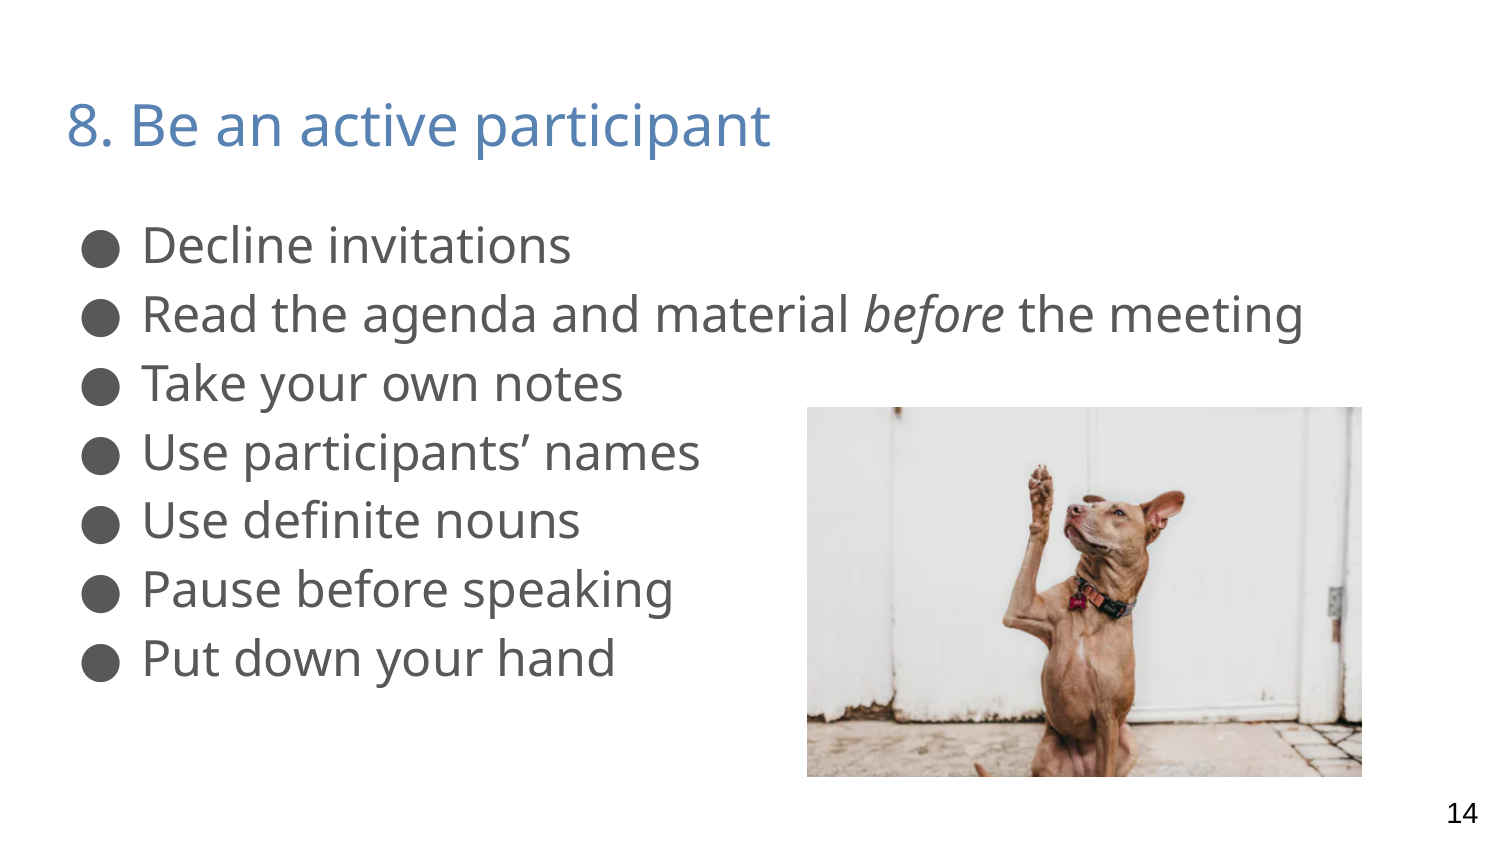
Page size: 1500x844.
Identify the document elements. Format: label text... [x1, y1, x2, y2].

list Decline invitations Read the agenda and material before the meeting Take your own notes Use participants’ names Use definite nouns Pause before speaking Put down your hand [51, 189, 1325, 750]
slide_number <number> [1403, 779, 1494, 844]
picture [807, 407, 1362, 777]
title 8. Be an active participant [51, 72, 1449, 167]
